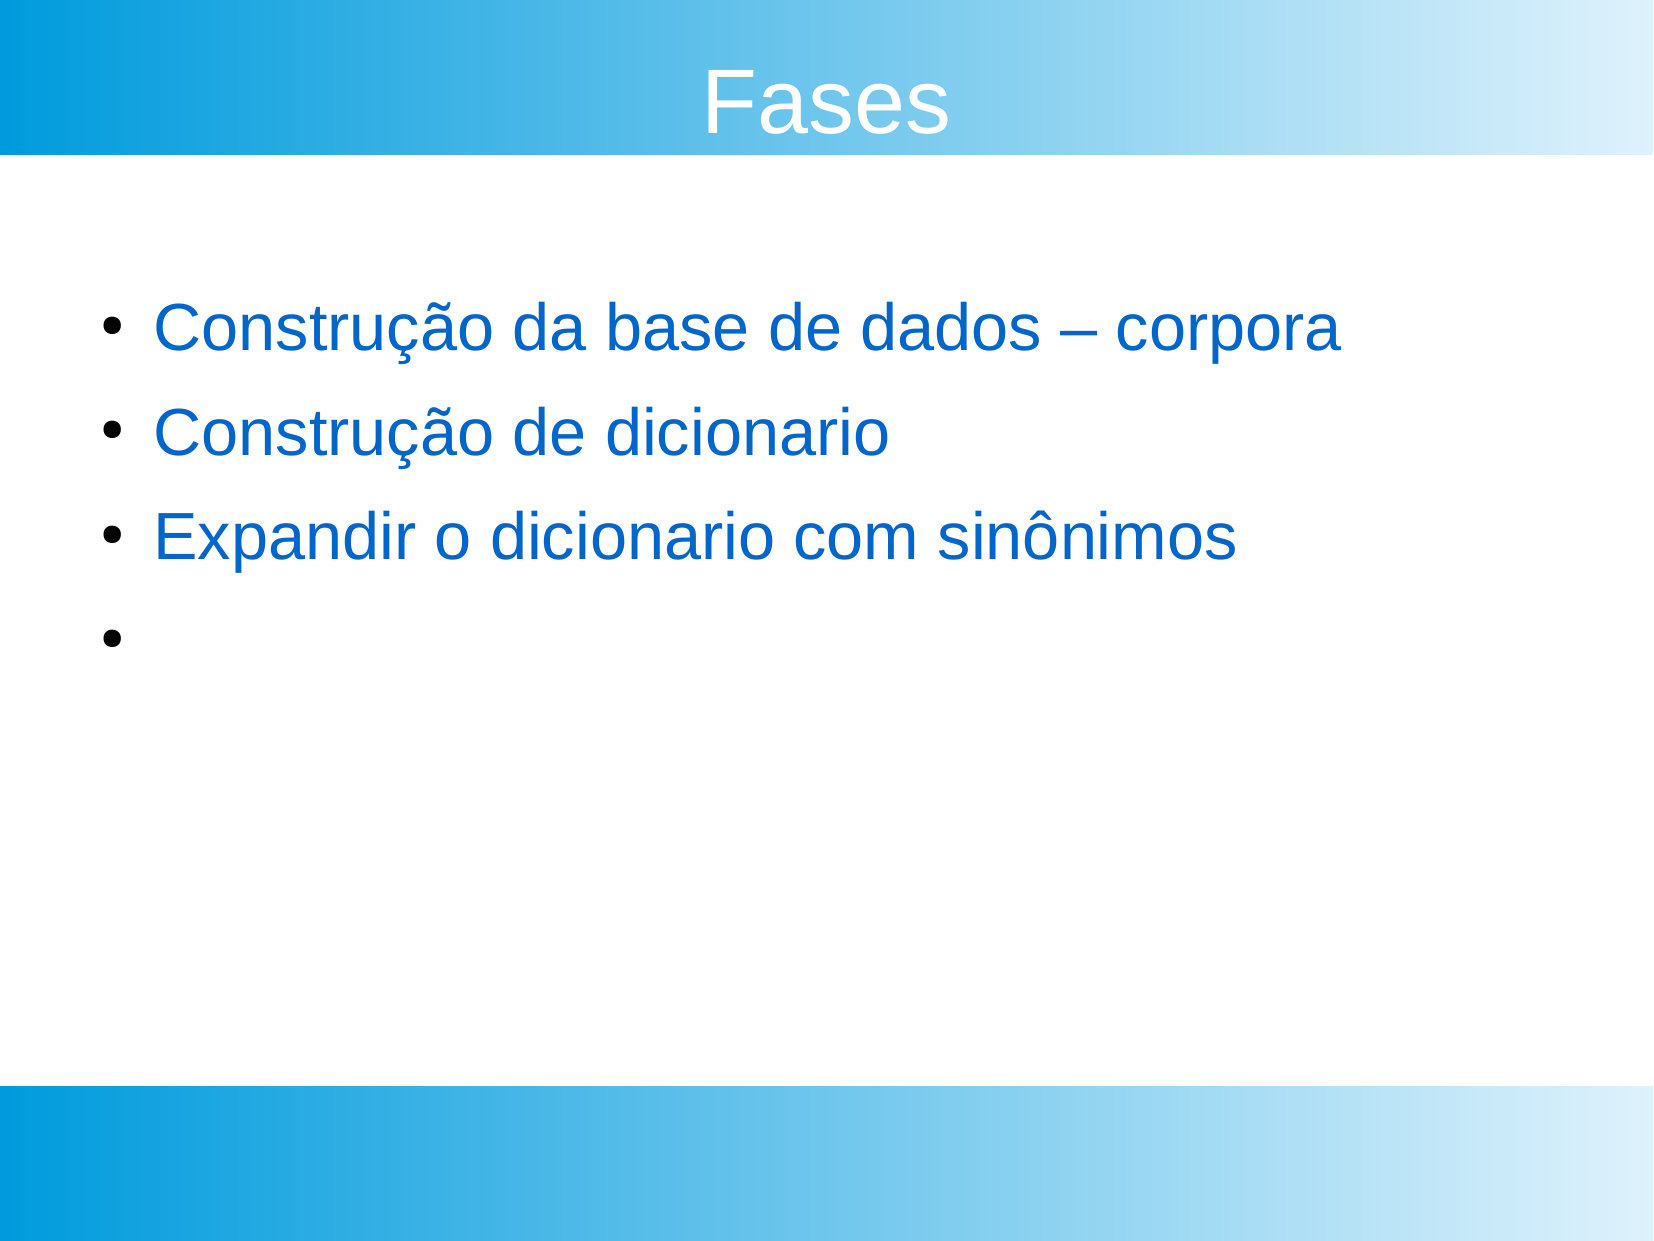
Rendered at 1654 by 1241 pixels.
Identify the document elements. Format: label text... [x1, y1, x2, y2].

title Fases [82, 49, 1571, 155]
list Construção da base de dados – corpora Construção de dicionario Expandir o dicionario com sinônimos [82, 290, 1571, 1010]
